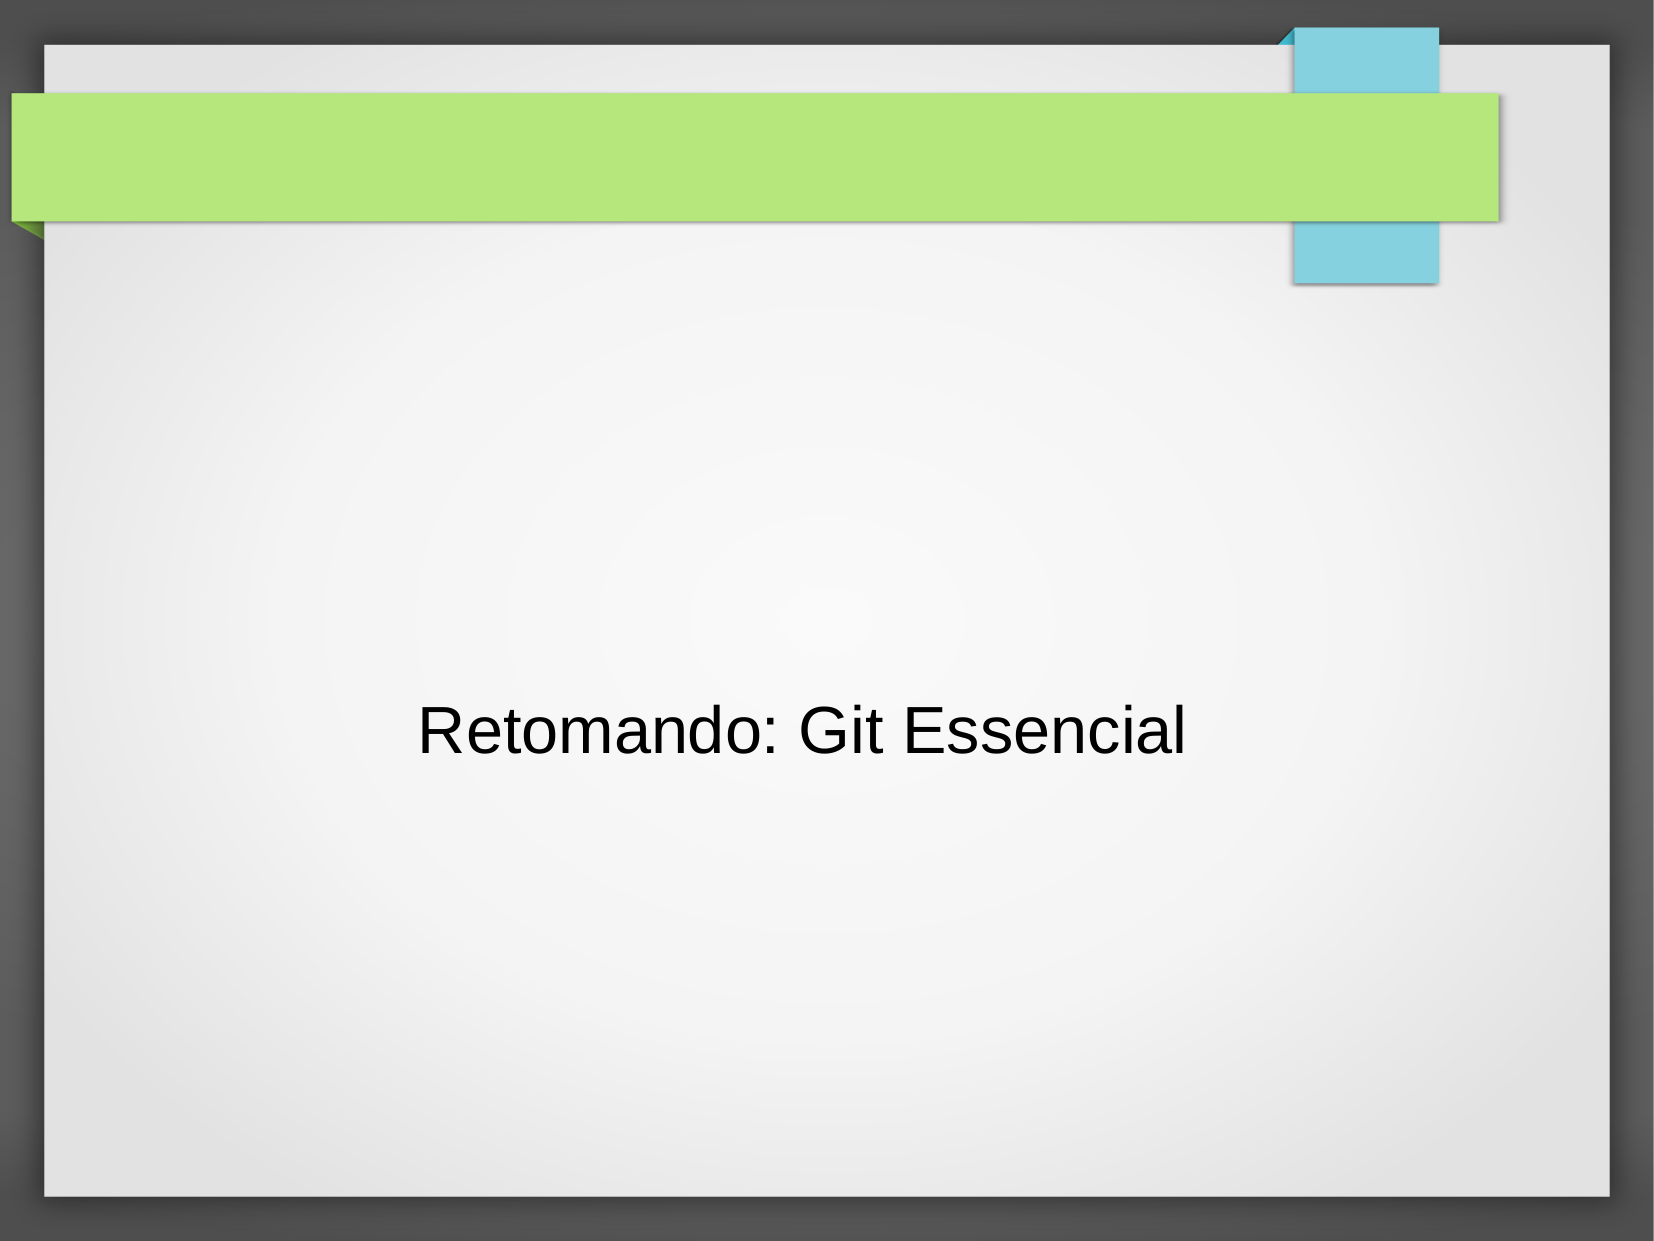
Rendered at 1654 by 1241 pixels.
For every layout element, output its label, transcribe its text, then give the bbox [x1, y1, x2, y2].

picture [0, 0, 1654, 1241]
subtitle Retomando: Git Essencial [212, 456, 1394, 1004]
